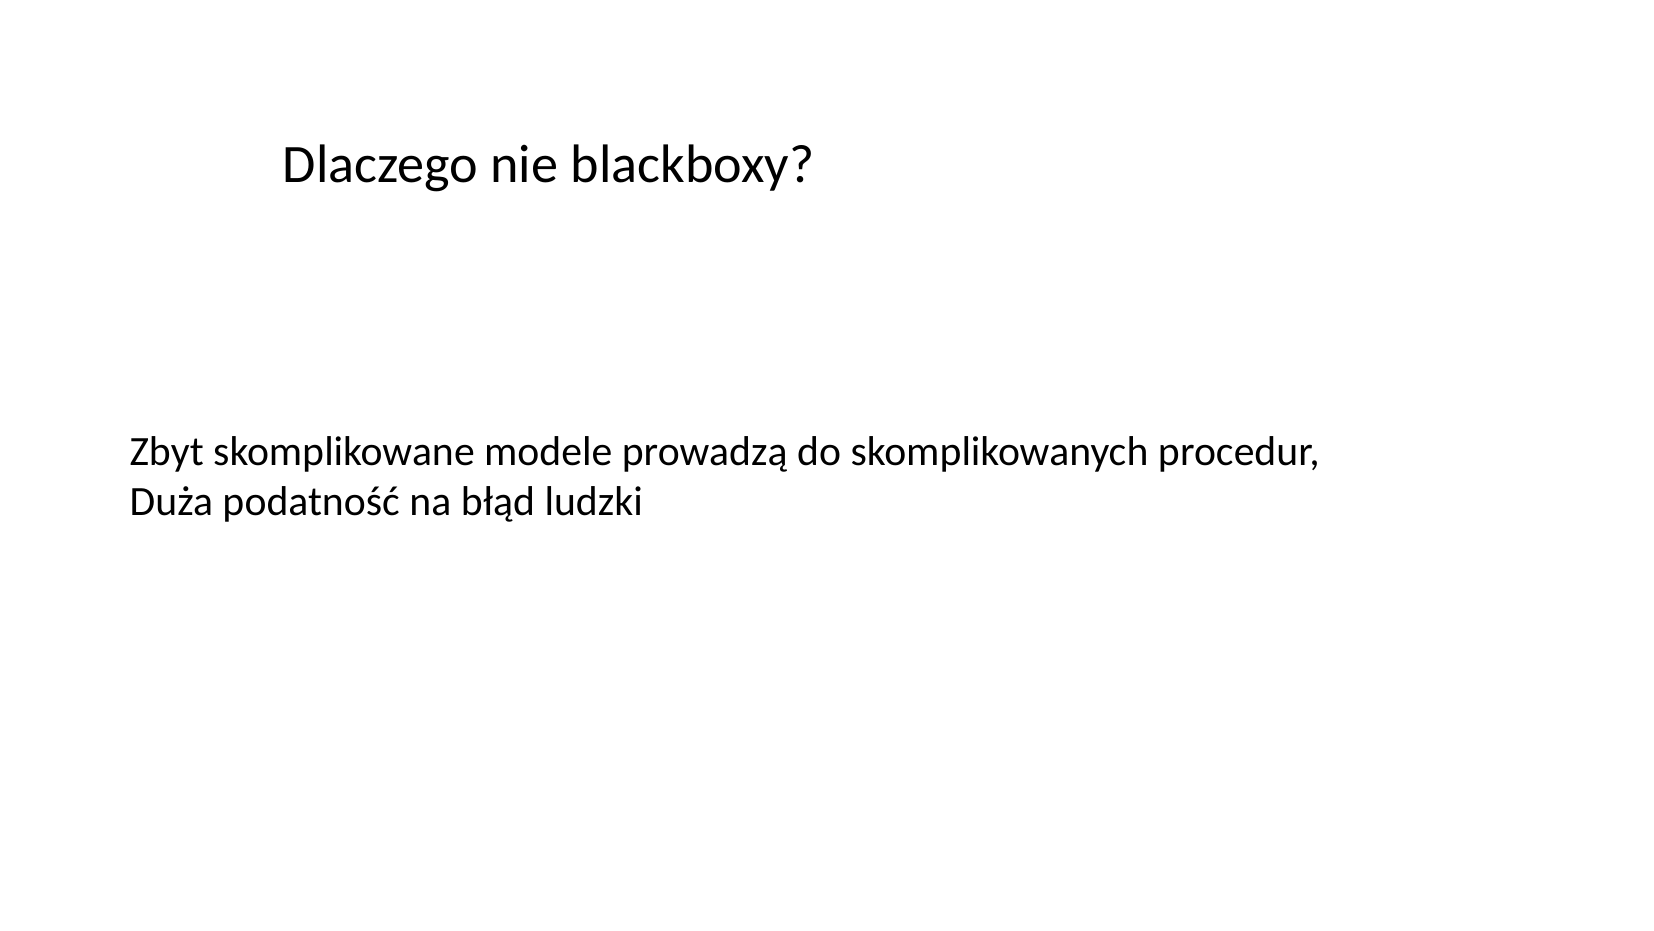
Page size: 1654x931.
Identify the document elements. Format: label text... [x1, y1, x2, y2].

text_box Dlaczego nie blackboxy? [267, 120, 1413, 273]
text_box Zbyt skomplikowane modele prowadzą do skomplikowanych procedur, Duża podatność na błąd ludzki [114, 416, 1621, 532]
